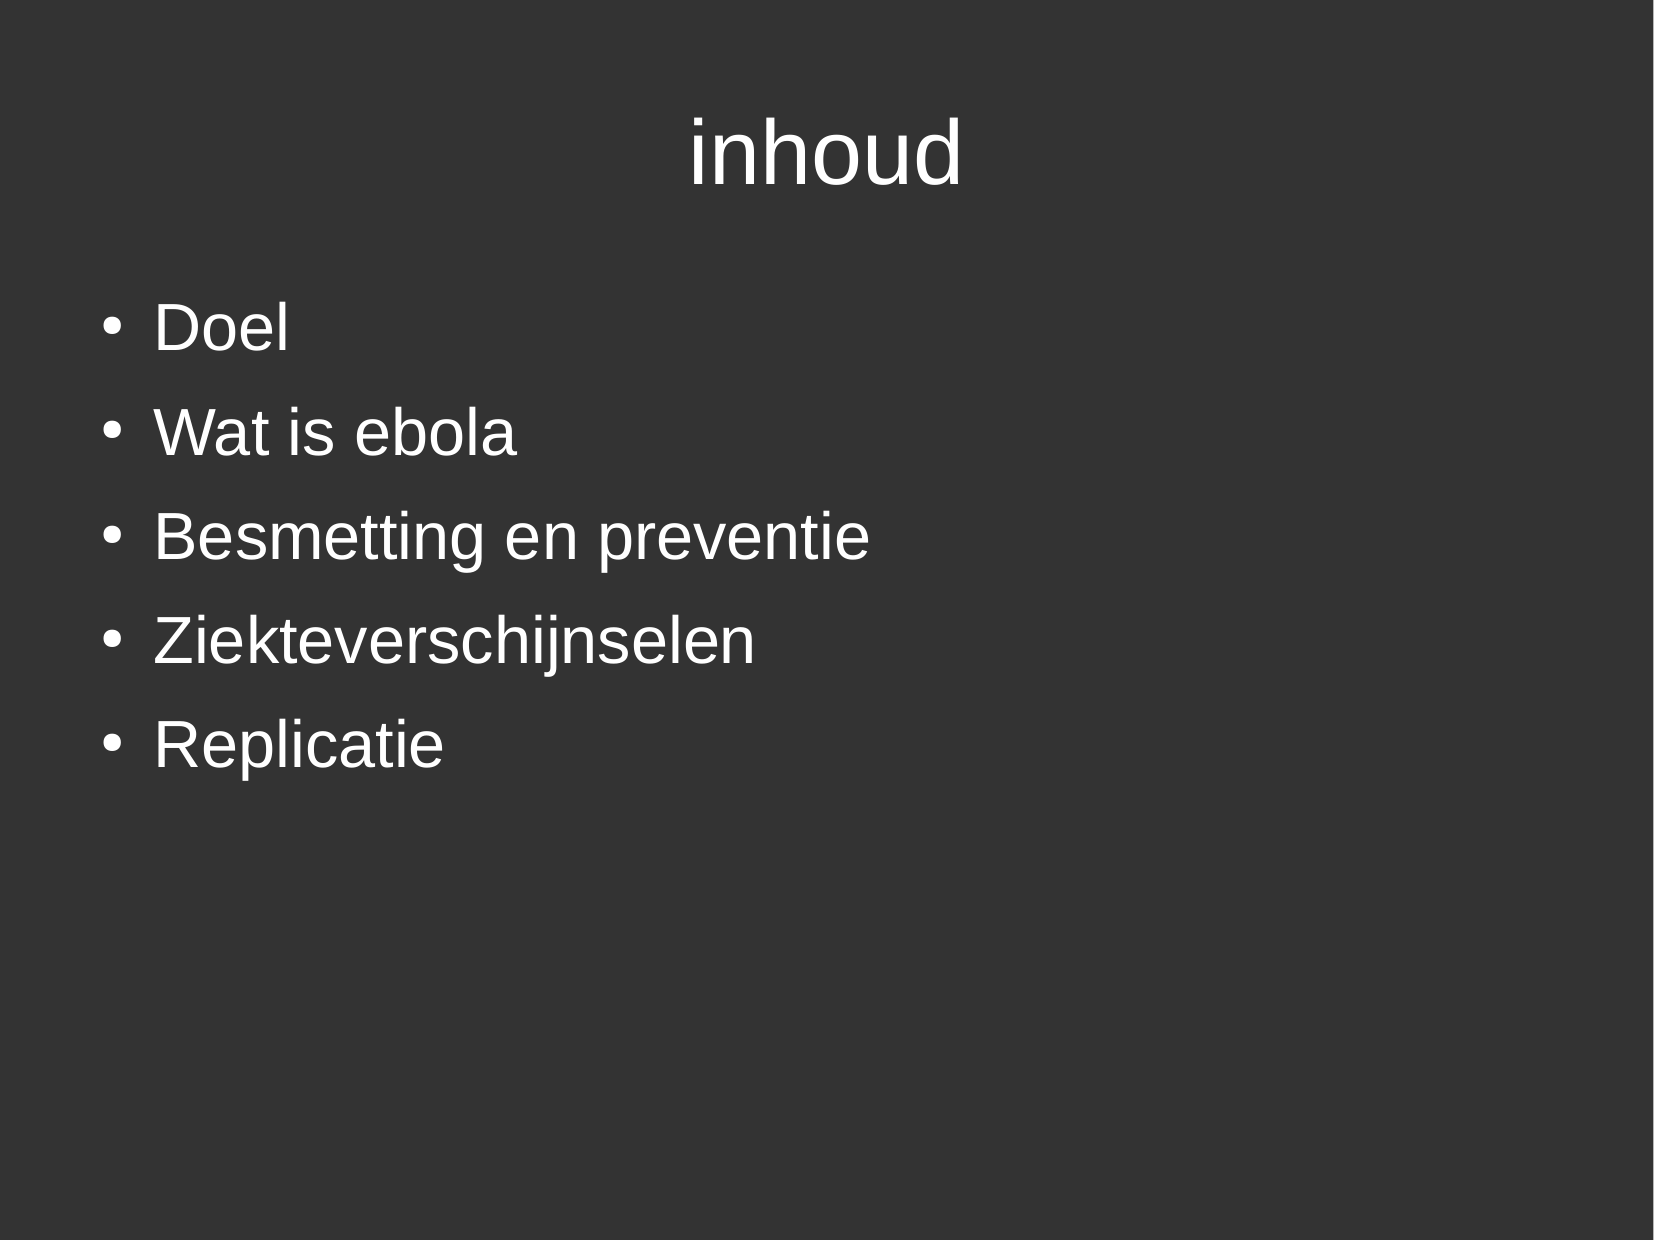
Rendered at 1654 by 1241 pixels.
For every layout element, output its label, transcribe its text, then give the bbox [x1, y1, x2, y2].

title inhoud [82, 49, 1571, 257]
list Doel Wat is ebola Besmetting en preventie Ziekteverschijnselen Replicatie [82, 290, 1571, 1010]
